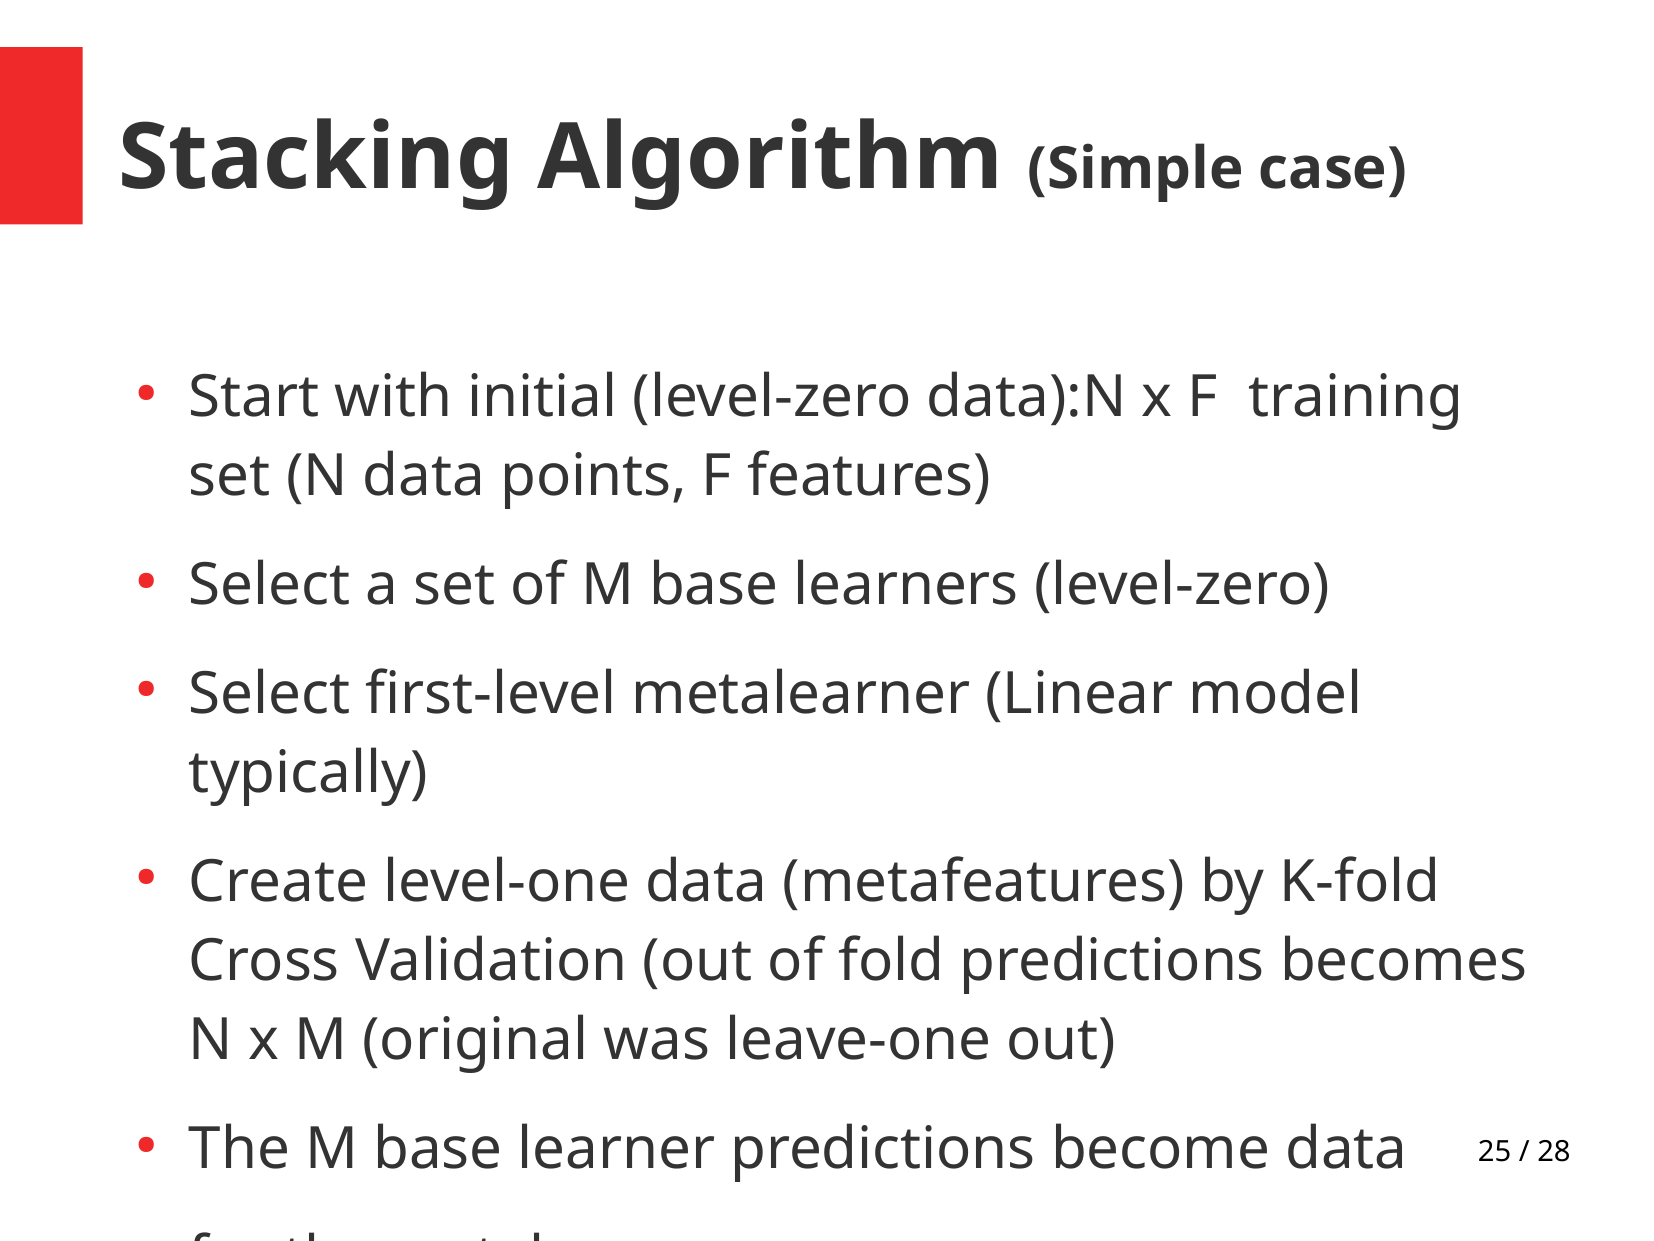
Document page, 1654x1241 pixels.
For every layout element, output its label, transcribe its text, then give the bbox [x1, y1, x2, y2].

title Stacking Algorithm (Simple case) [118, 49, 1571, 257]
list Start with initial (level-zero data):N x F training set (N data points, F features) Select a set of M base learners (level-zero) Select first-level metalearner (Linear model typically) Create level-one data (metafeatures) by K-fold Cross Validation (out of fold predictions becomes N x M (original was leave-one out) The M base learner predictions become data for the metalearner [118, 354, 1536, 1074]
